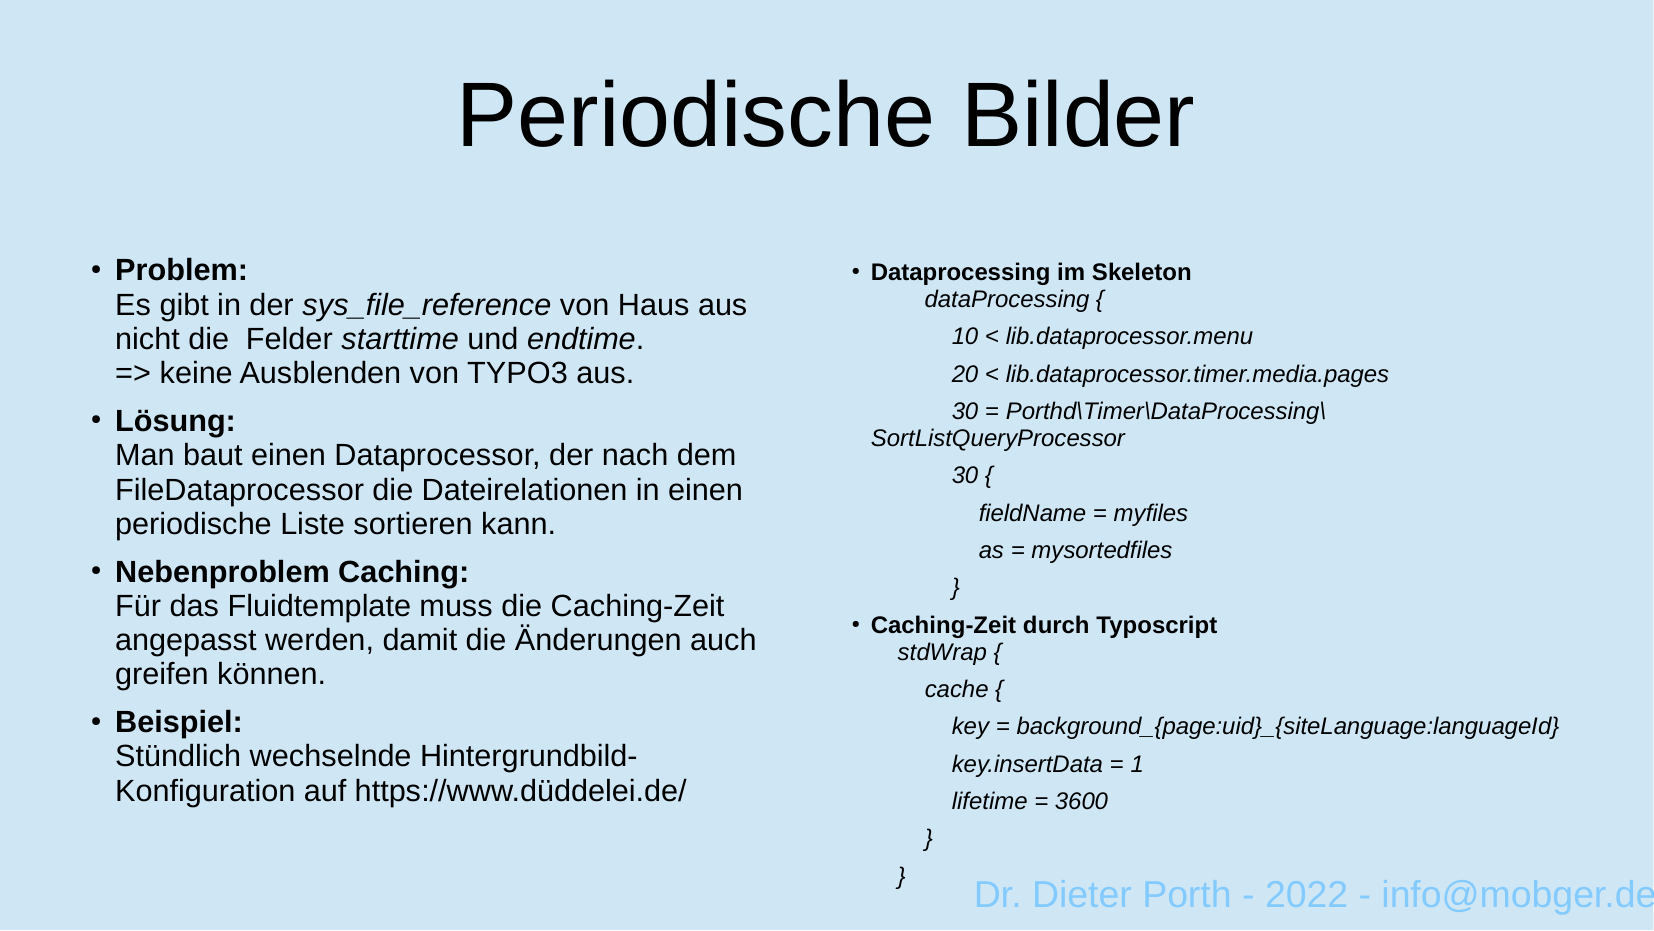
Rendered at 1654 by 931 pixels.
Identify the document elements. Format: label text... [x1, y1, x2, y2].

title Periodische Bilder [82, 12, 1571, 218]
list Dataprocessing im Skeleton dataProcessing { 10 < lib.dataprocessor.menu 20 < lib.dataprocessor.timer.media.pages 30 = Porthd\Timer\DataProcessing\SortListQueryProcessor 30 { fieldName = myfiles as = mysortedfiles } Caching-Zeit durch Typoscript stdWrap { cache { key = background_{page:uid}_{siteLanguage:languageId} key.insertData = 1 lifetime = 3600 } } [845, 258, 1572, 904]
title Dr. Dieter Porth - 2022 - info@mobger.de [958, 859, 1654, 931]
list Problem: Es gibt in der sys_file_reference von Haus aus nicht die Felder starttime und endtime. => keine Ausblenden von TYPO3 aus. Lösung: Man baut einen Dataprocessor, der nach dem FileDataprocessor die Dateirelationen in einen periodische Liste sortieren kann. Nebenproblem Caching: Für das Fluidtemplate muss die Caching-Zeit angepasst werden, damit die Änderungen auch greifen können. Beispiel: Stündlich wechselnde Hintergrundbild-Konfiguration auf https://www.düddelei.de/ [82, 253, 809, 815]
